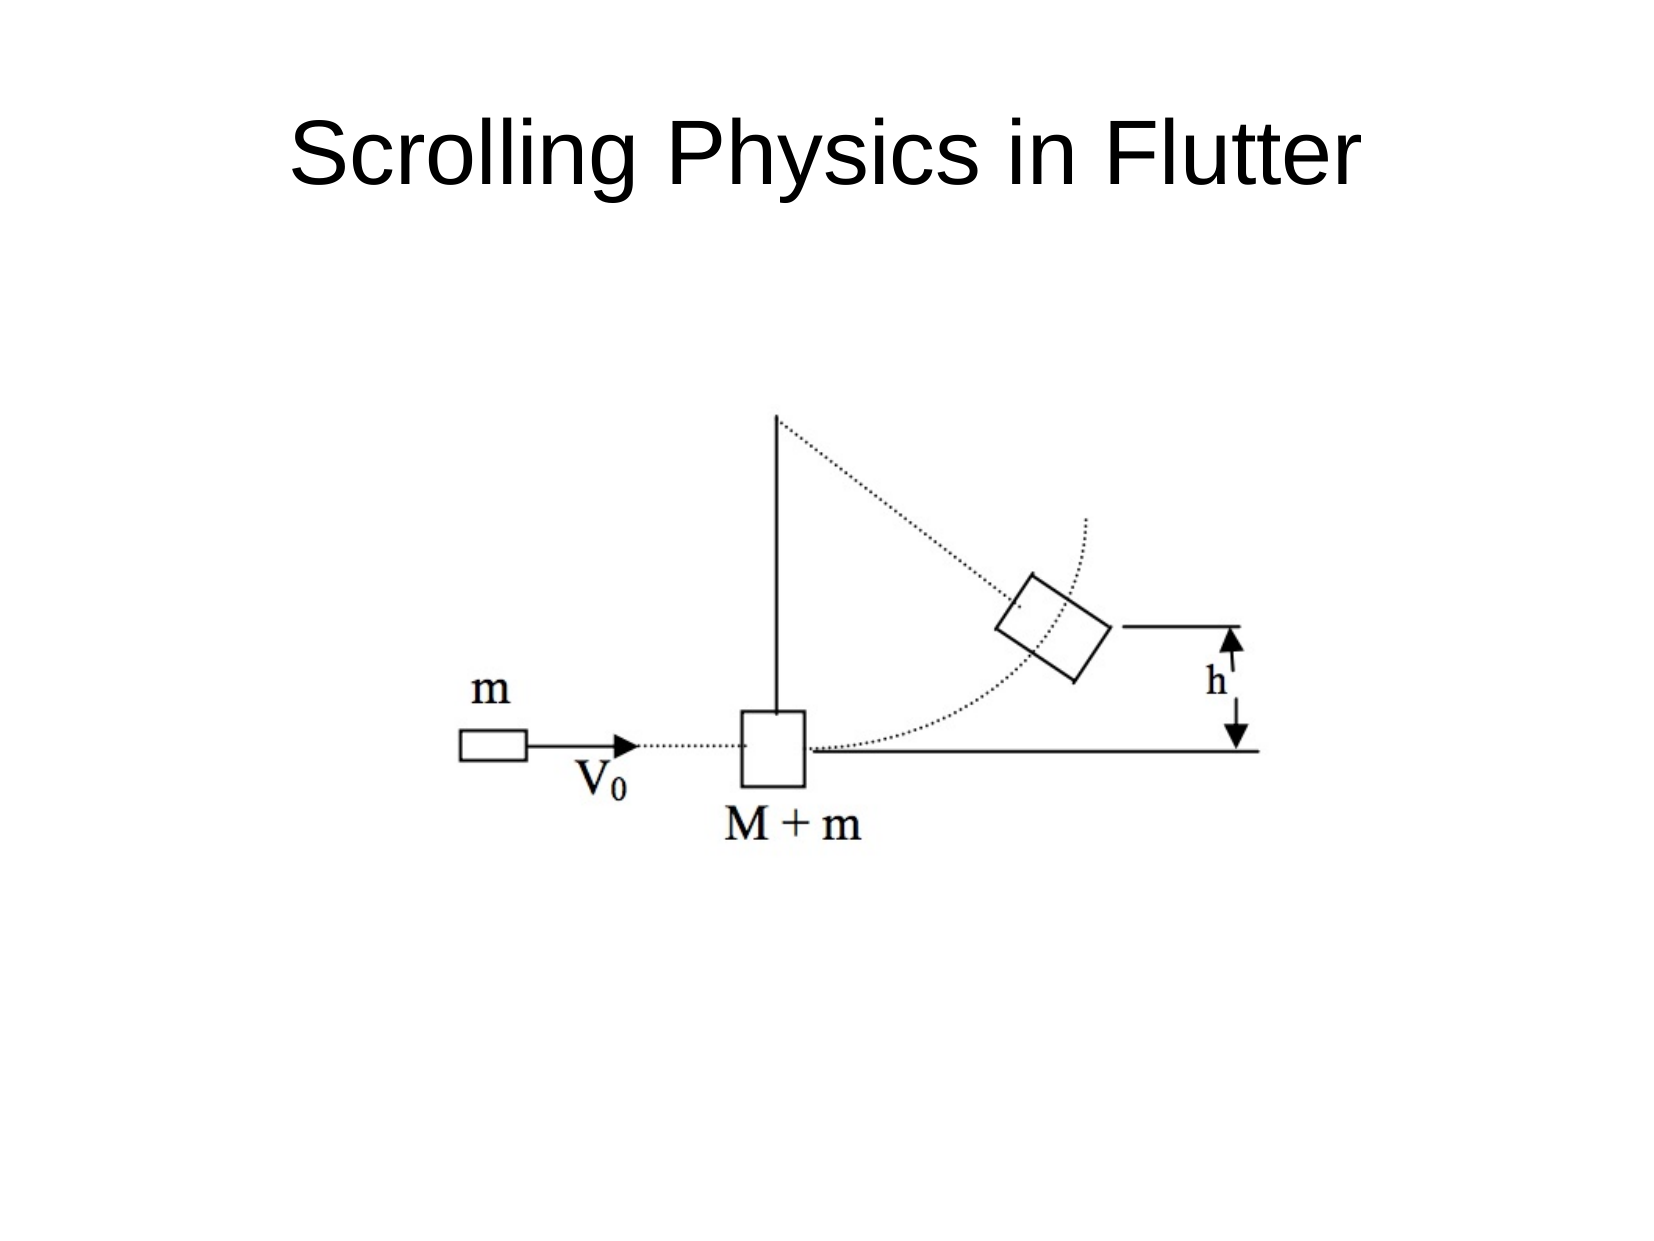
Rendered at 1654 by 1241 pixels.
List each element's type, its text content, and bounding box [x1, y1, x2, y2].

picture [330, 404, 1323, 876]
title Scrolling Physics in Flutter [82, 49, 1571, 257]
